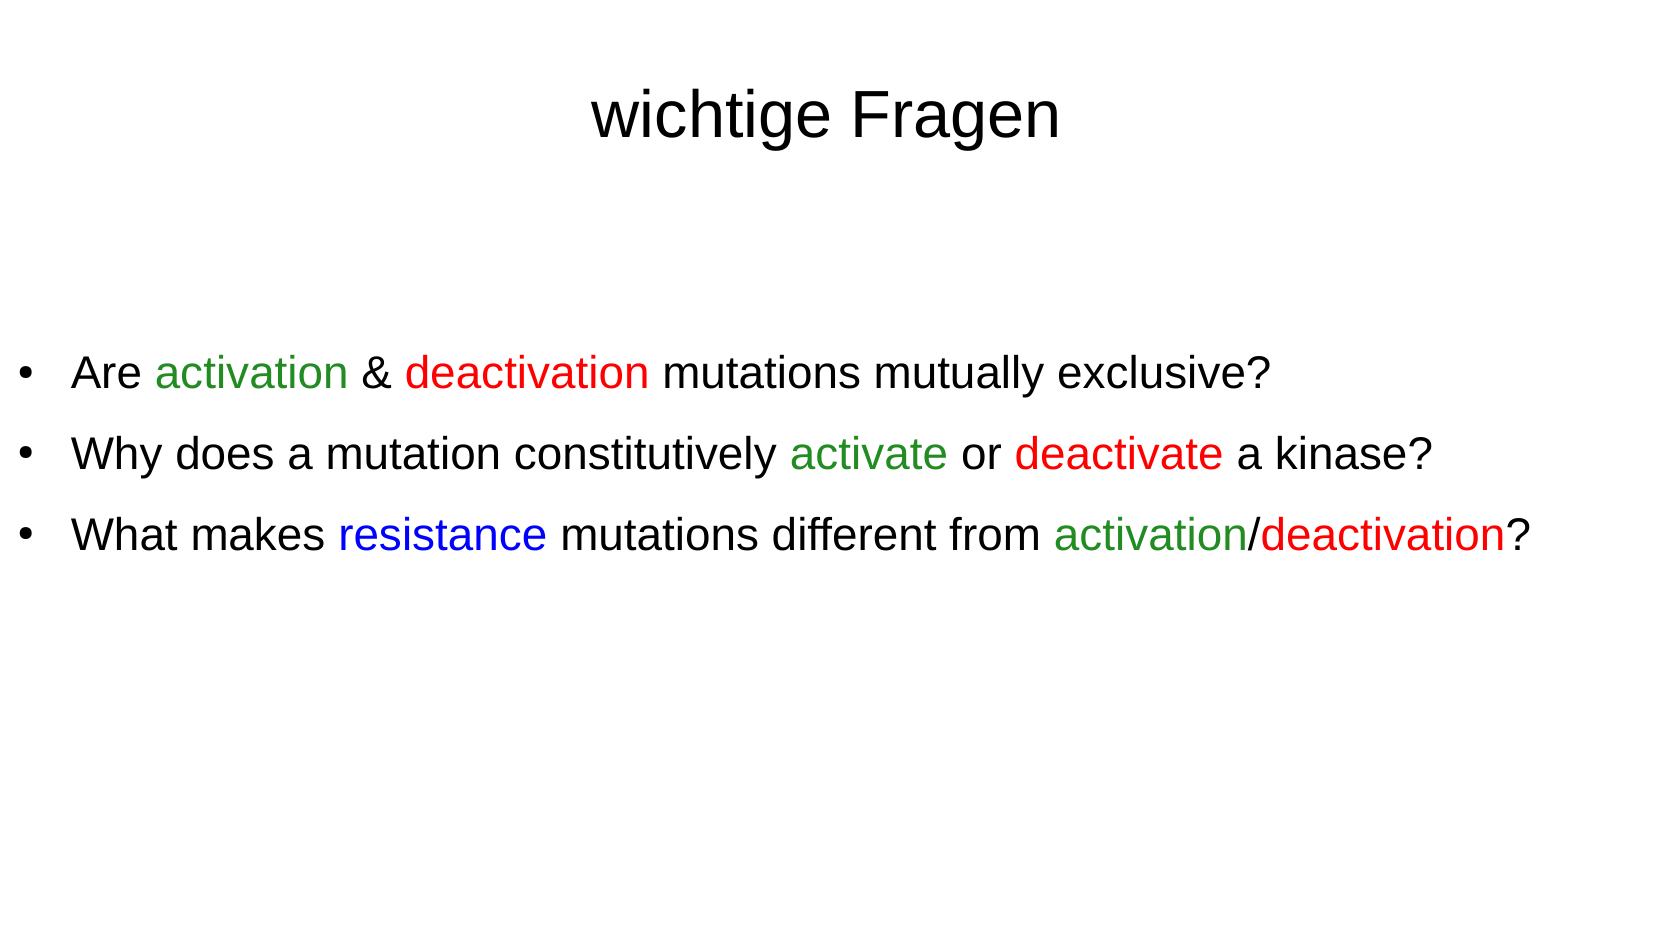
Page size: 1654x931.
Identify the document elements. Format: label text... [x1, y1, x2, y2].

title wichtige Fragen [82, 37, 1571, 193]
list Are activation & deactivation mutations mutually exclusive? Why does a mutation constitutively activate or deactivate a kinase? What makes resistance mutations different from activation/deactivation? [0, 347, 1654, 591]
